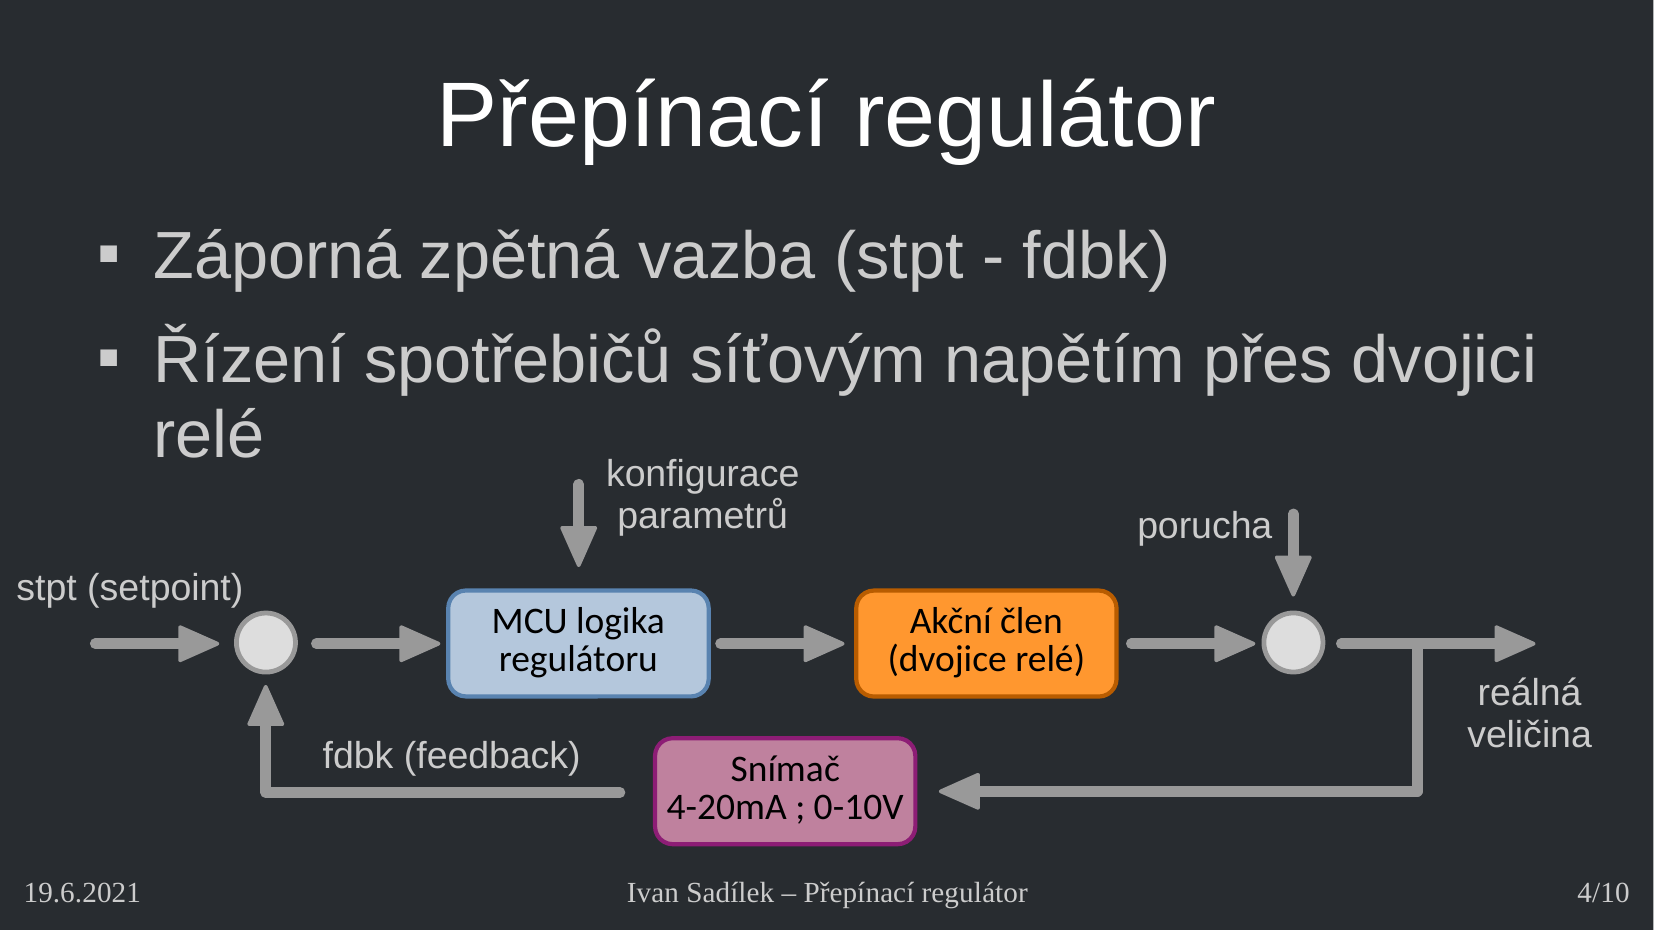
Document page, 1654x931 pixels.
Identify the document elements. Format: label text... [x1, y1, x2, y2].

text_box [1263, 612, 1324, 673]
title Přepínací regulátor [82, 37, 1571, 193]
text_box konfigurace parametrů [549, 437, 857, 553]
text_box Snímač 4-20mA ; 0-10V [655, 738, 916, 845]
text_box stpt (setpoint) [0, 543, 278, 632]
list Záporná zpětná vazba (stpt - fdbk) Řízení spotřebičů síťovým napětím přes dvojici relé [82, 217, 1571, 502]
text_box Akční člen (dvojice relé) [856, 590, 1117, 697]
text_box MCU logika regulátoru [448, 590, 709, 697]
text_box [236, 615, 296, 673]
text_box fdbk (feedback) [295, 714, 609, 797]
text_box porucha [1116, 496, 1294, 556]
text_box reálná veličina [1440, 663, 1619, 763]
